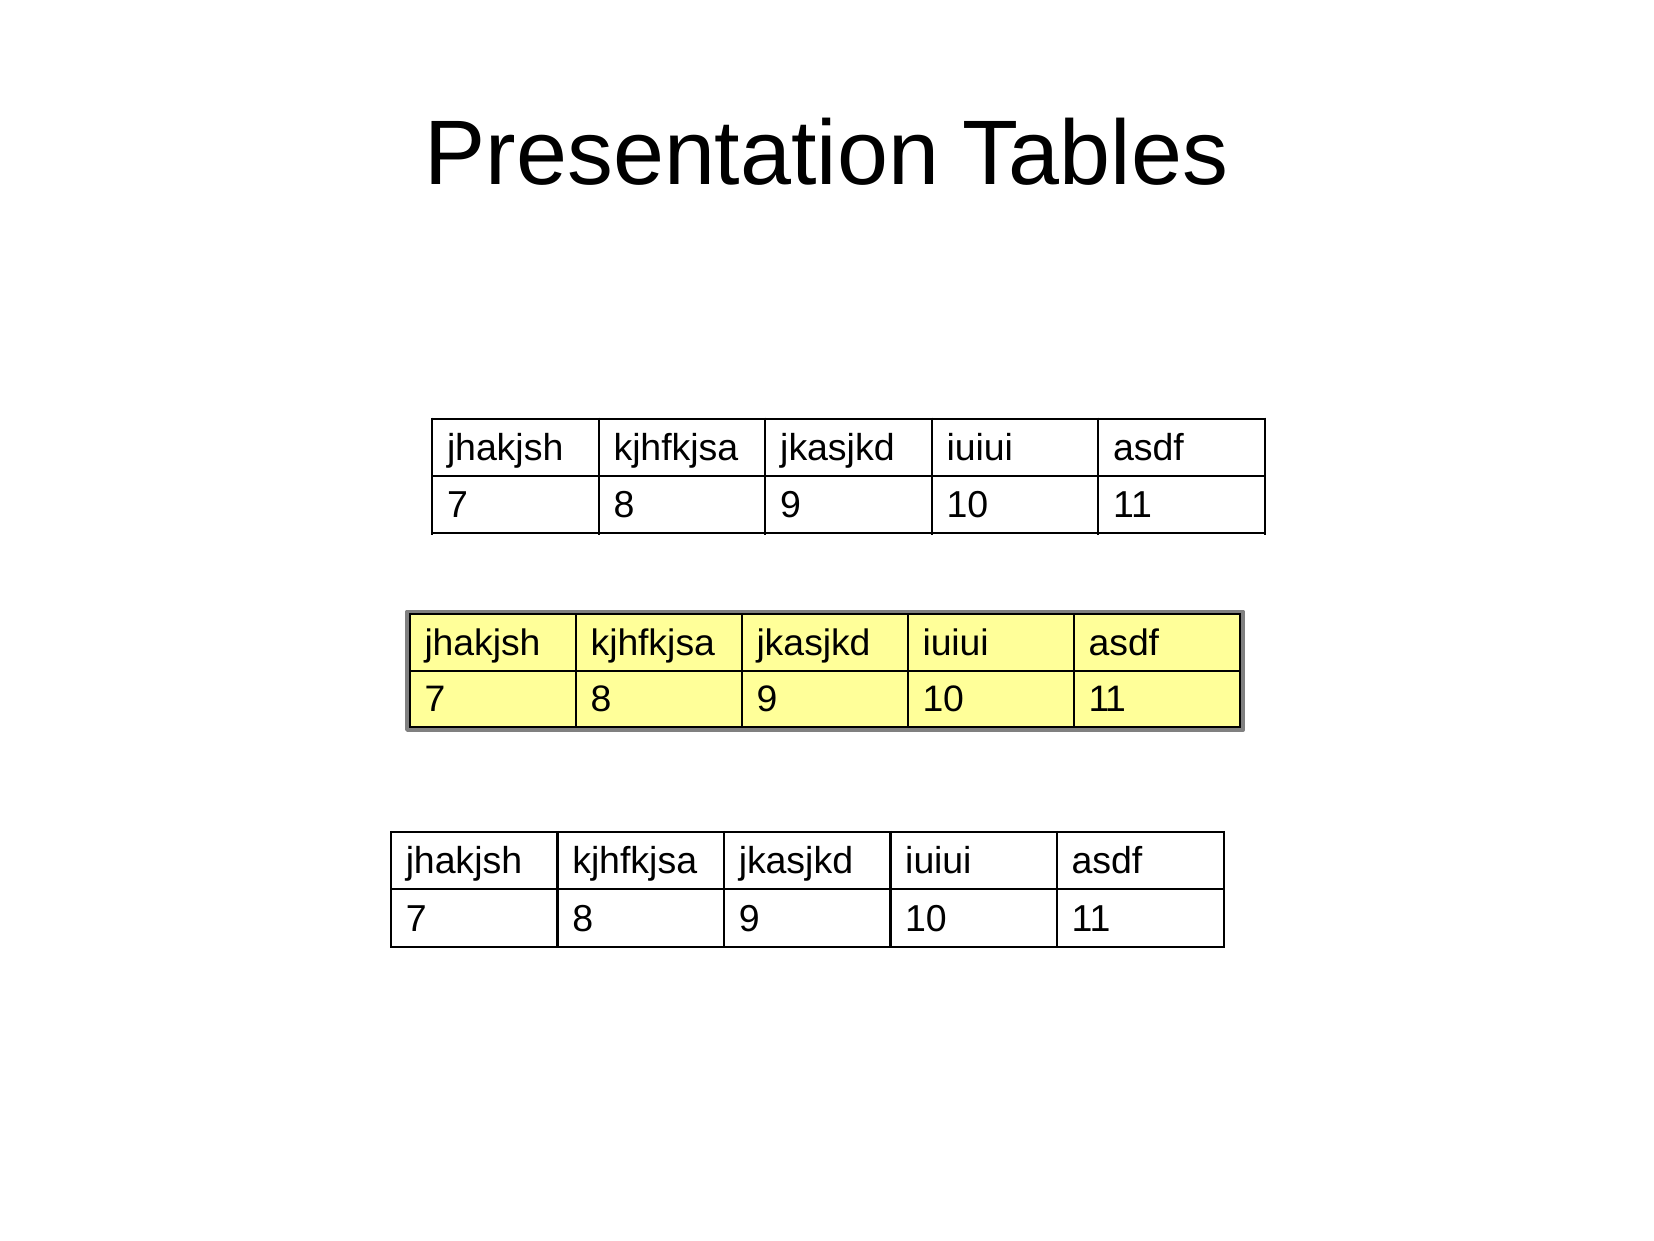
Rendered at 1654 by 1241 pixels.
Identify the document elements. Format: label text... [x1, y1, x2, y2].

table_cell 11 [1058, 890, 1223, 946]
table_header jhakjsh [433, 420, 598, 475]
table_header asdf [1058, 833, 1223, 888]
picture [408, 613, 1242, 729]
table_header jkasjkd [766, 420, 931, 475]
table_header kjhfkjsa [600, 420, 764, 475]
table_cell 11 [1099, 477, 1264, 532]
table_cell 10 [892, 890, 1056, 946]
table_header kjhfkjsa [559, 833, 723, 888]
table_header jhakjsh [392, 833, 556, 888]
table_cell 7 [433, 477, 598, 532]
table_cell 9 [725, 890, 889, 946]
table_header jkasjkd [725, 833, 889, 888]
table_cell 10 [933, 477, 1097, 532]
title Presentation Tables [82, 56, 1571, 250]
table_header asdf [1099, 420, 1264, 475]
table_header iuiui [892, 833, 1056, 888]
table_cell 9 [766, 477, 931, 532]
table_header iuiui [933, 420, 1097, 475]
table_cell 8 [559, 890, 723, 946]
table_cell 7 [392, 890, 556, 946]
table_cell 8 [600, 477, 764, 532]
